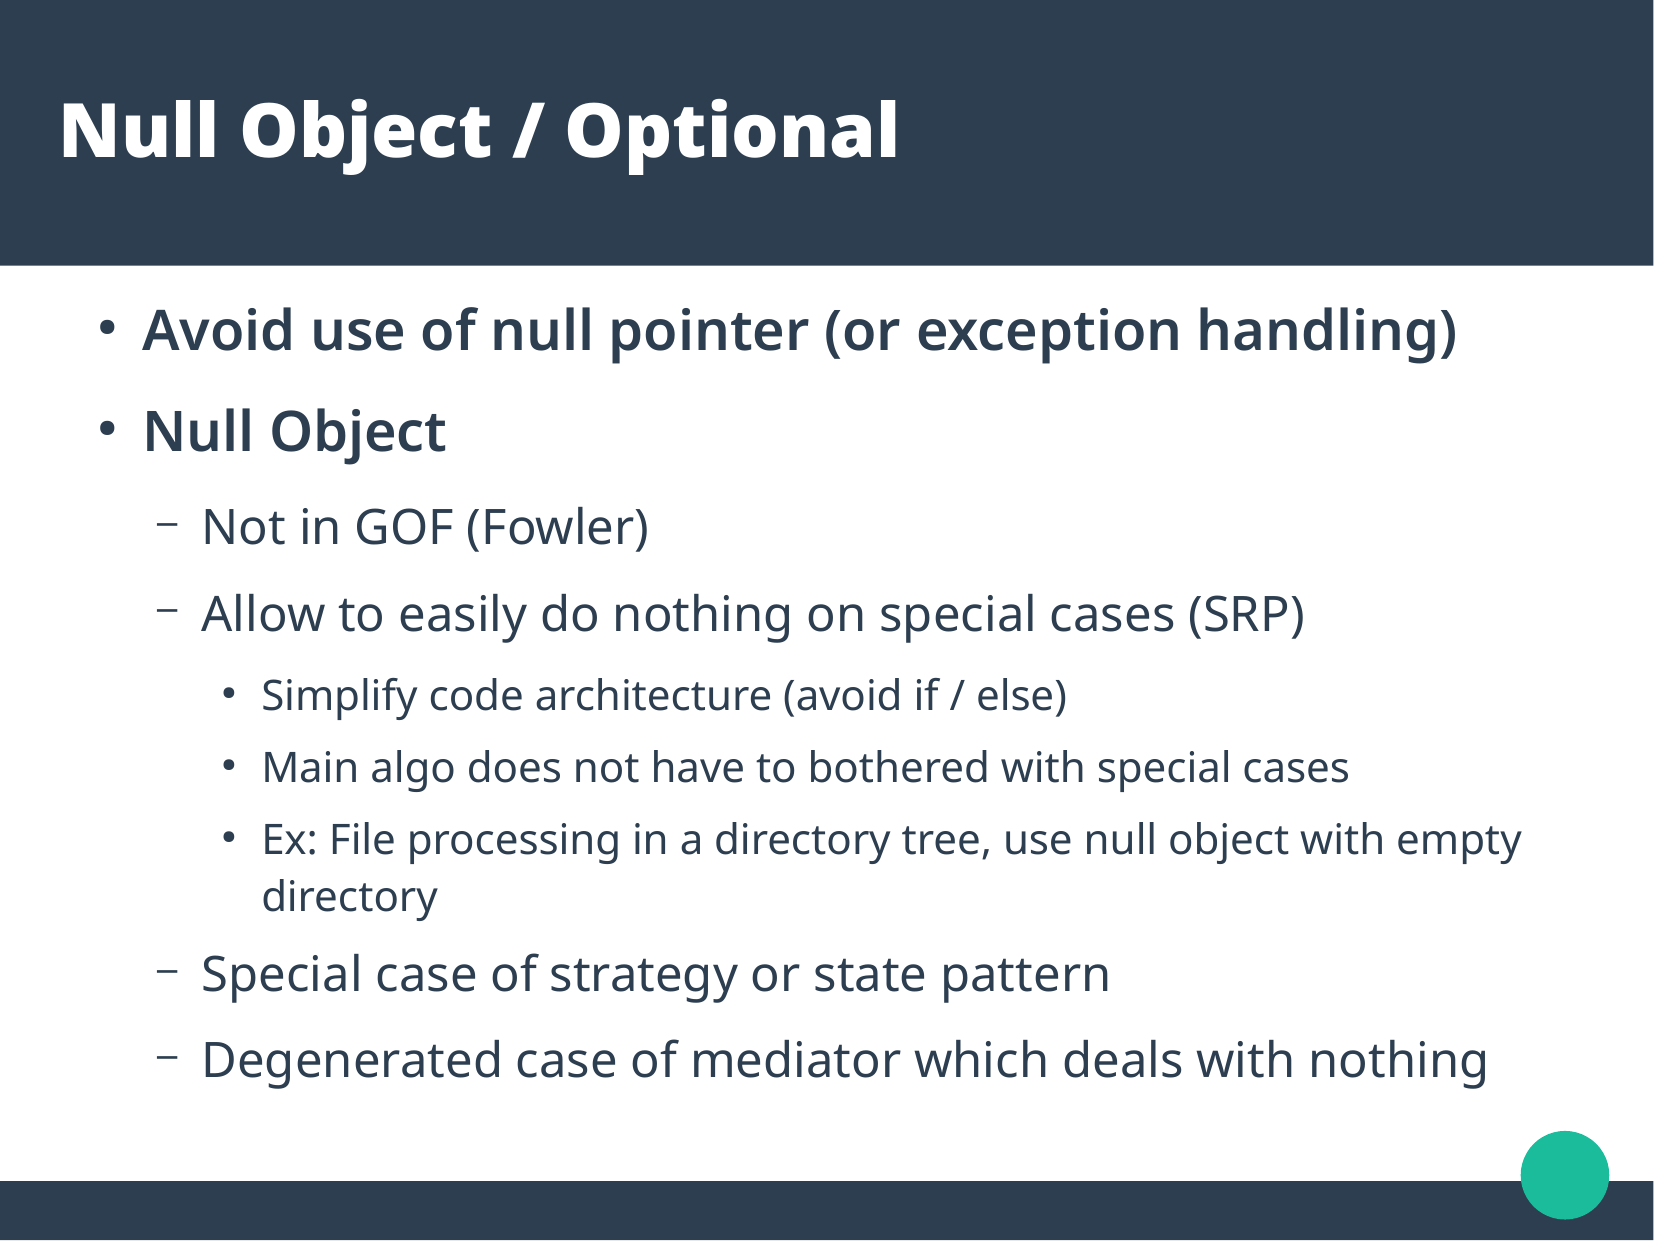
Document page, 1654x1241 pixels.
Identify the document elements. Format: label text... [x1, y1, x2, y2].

list Avoid use of null pointer (or exception handling) Null Object Not in GOF (Fowler) Allow to easily do nothing on special cases (SRP) Simplify code architecture (avoid if / else) Main algo does not have to bothered with special cases Ex: File processing in a directory tree, use null object with empty directory Special case of strategy or state pattern Degenerated case of mediator which deals with nothing [82, 290, 1571, 1111]
title Null Object / Optional [59, 49, 1595, 207]
